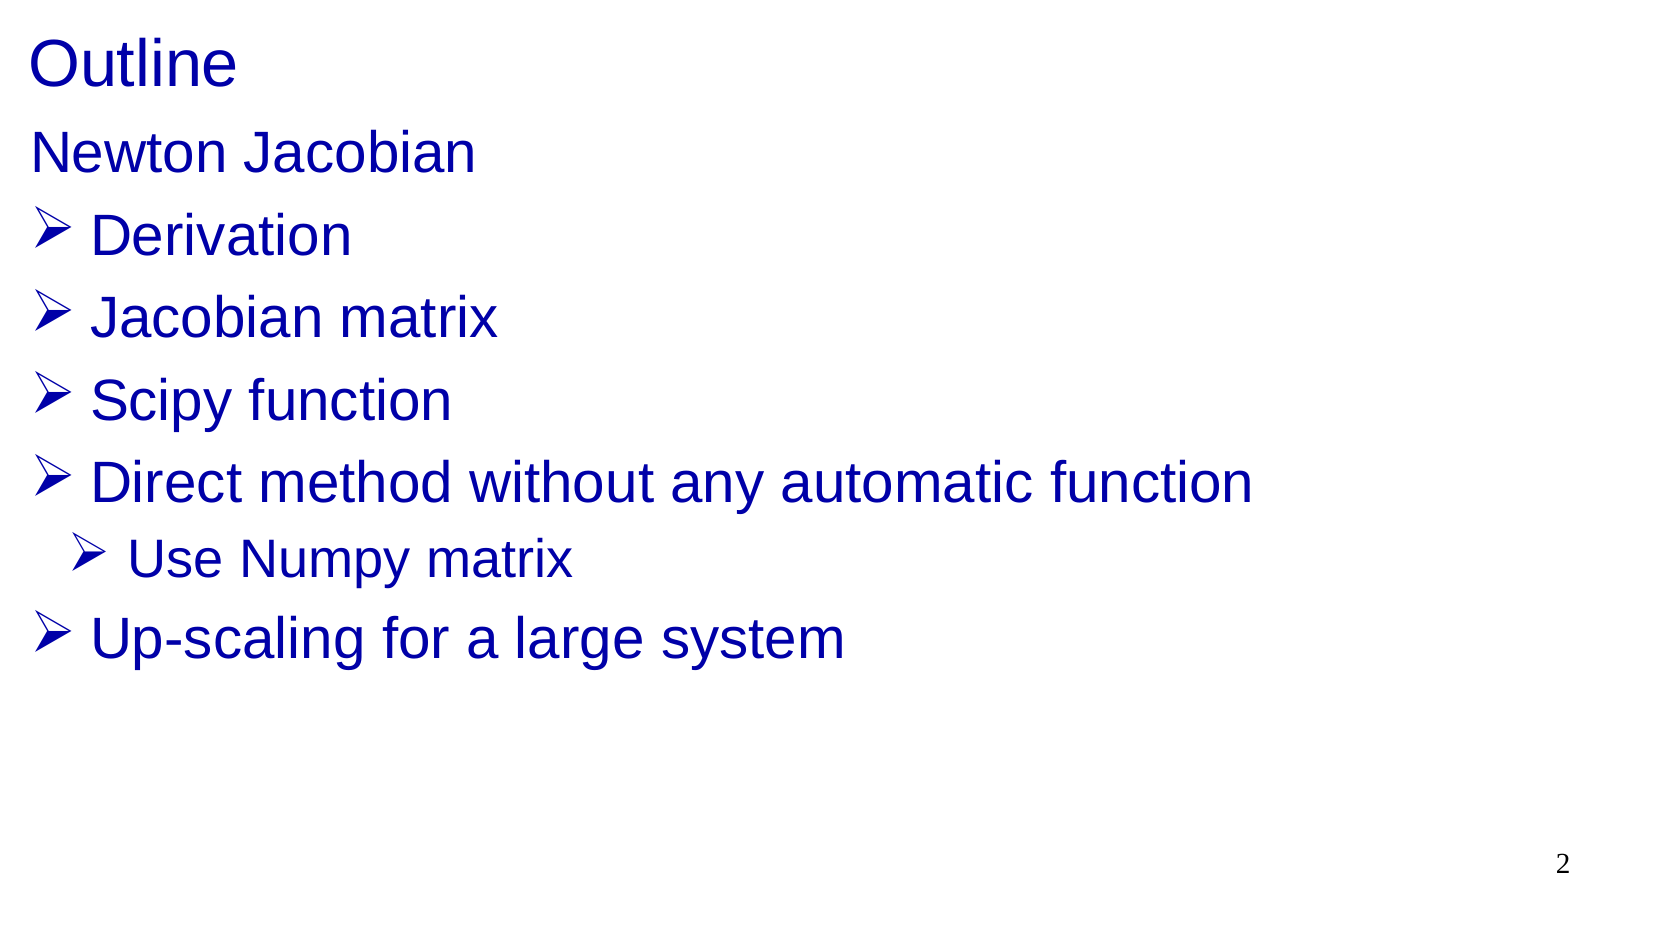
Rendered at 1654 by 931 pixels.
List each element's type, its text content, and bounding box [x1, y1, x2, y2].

list Newton Jacobian Derivation Jacobian matrix Scipy function Direct method without any automatic function Use Numpy matrix Up-scaling for a large system [30, 120, 1645, 916]
title Outline [28, 21, 1626, 106]
